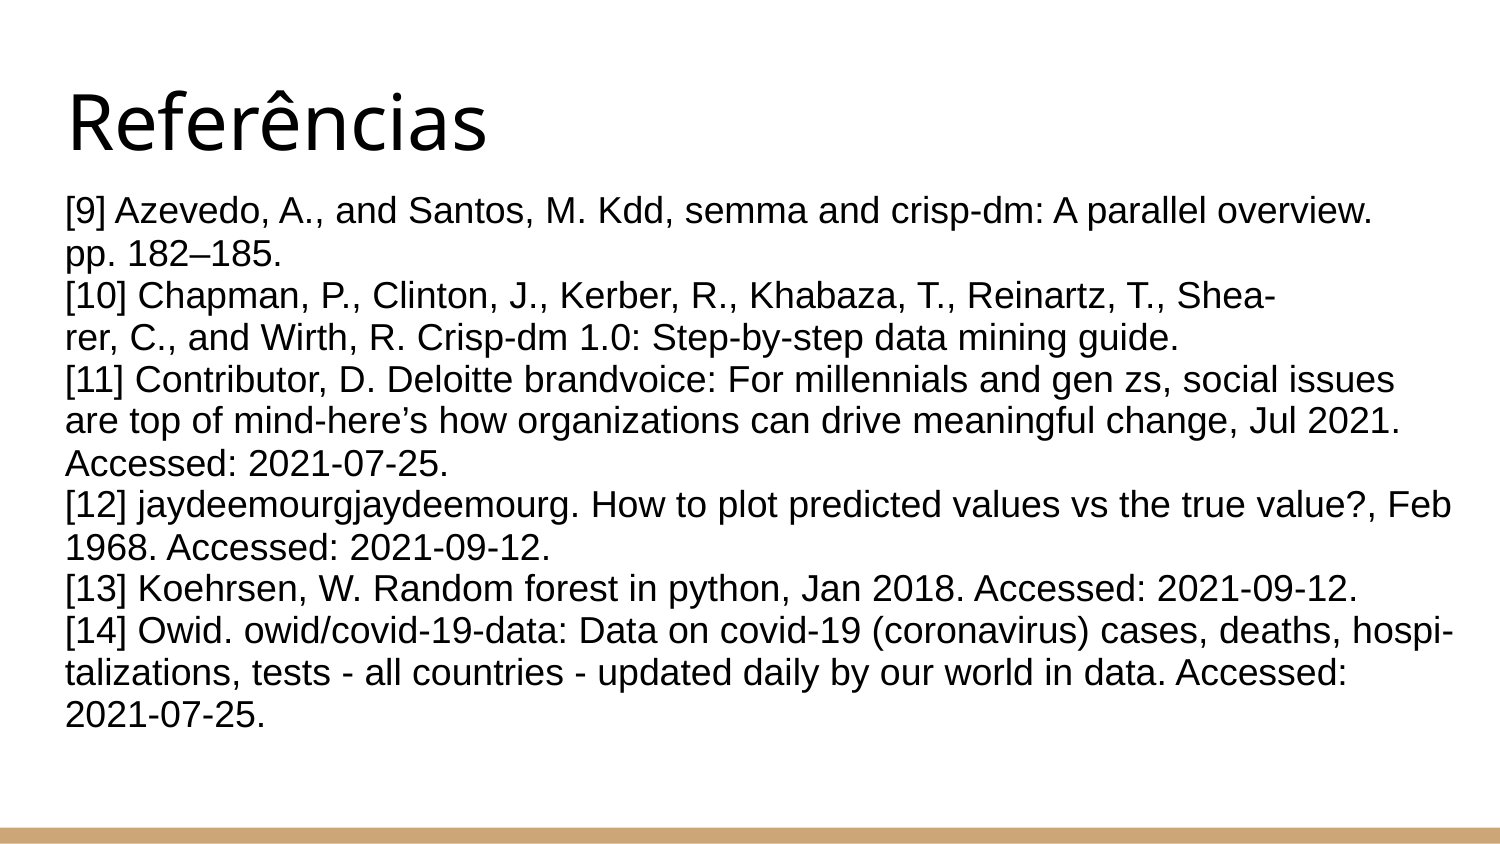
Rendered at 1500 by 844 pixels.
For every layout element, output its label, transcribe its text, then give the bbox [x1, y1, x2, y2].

subtitle [9] Azevedo, A., and Santos, M. Kdd, semma and crisp-dm: A parallel overview. pp. 182–185. [10] Chapman, P., Clinton, J., Kerber, R., Khabaza, T., Reinartz, T., Shea- rer, C., and Wirth, R. Crisp-dm 1.0: Step-by-step data mining guide. [11] Contributor, D. Deloitte brandvoice: For millennials and gen zs, social issues are top of mind-here’s how organizations can drive meaningful change, Jul 2021. Accessed: 2021-07-25. [12] jaydeemourgjaydeemourg. How to plot predicted values vs the true value?, Feb 1968. Accessed: 2021-09-12. [13] Koehrsen, W. Random forest in python, Jan 2018. Accessed: 2021-09-12. [14] Owid. owid/covid-19-data: Data on covid-19 (coronavirus) cases, deaths, hospi- talizations, tests - all countries - updated daily by our world in data. Accessed: 2021-07-25. [64, 187, 1463, 739]
title Referências [51, 51, 1449, 189]
